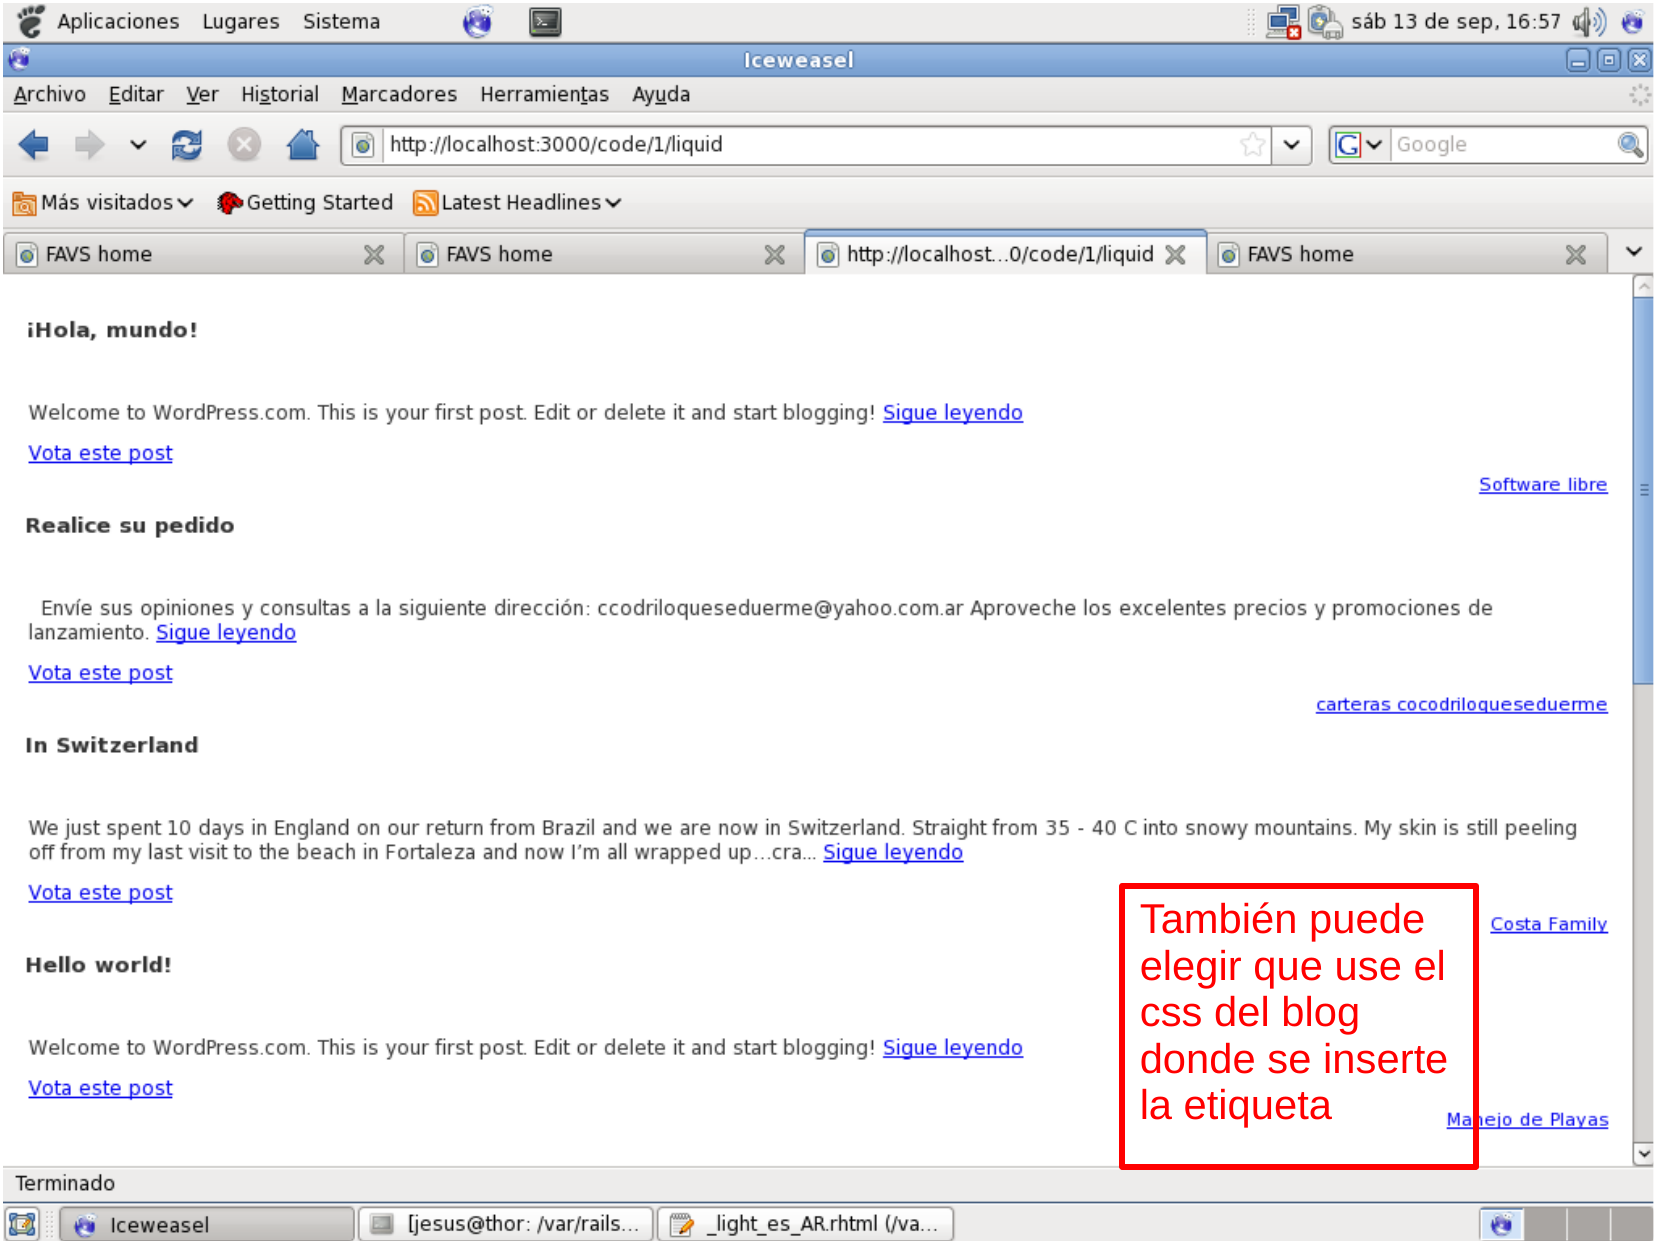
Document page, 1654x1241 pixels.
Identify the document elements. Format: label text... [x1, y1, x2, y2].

text_box También puede elegir que use el css del blog donde se inserte la etiqueta [1122, 885, 1477, 1167]
picture [3, 3, 1654, 1241]
